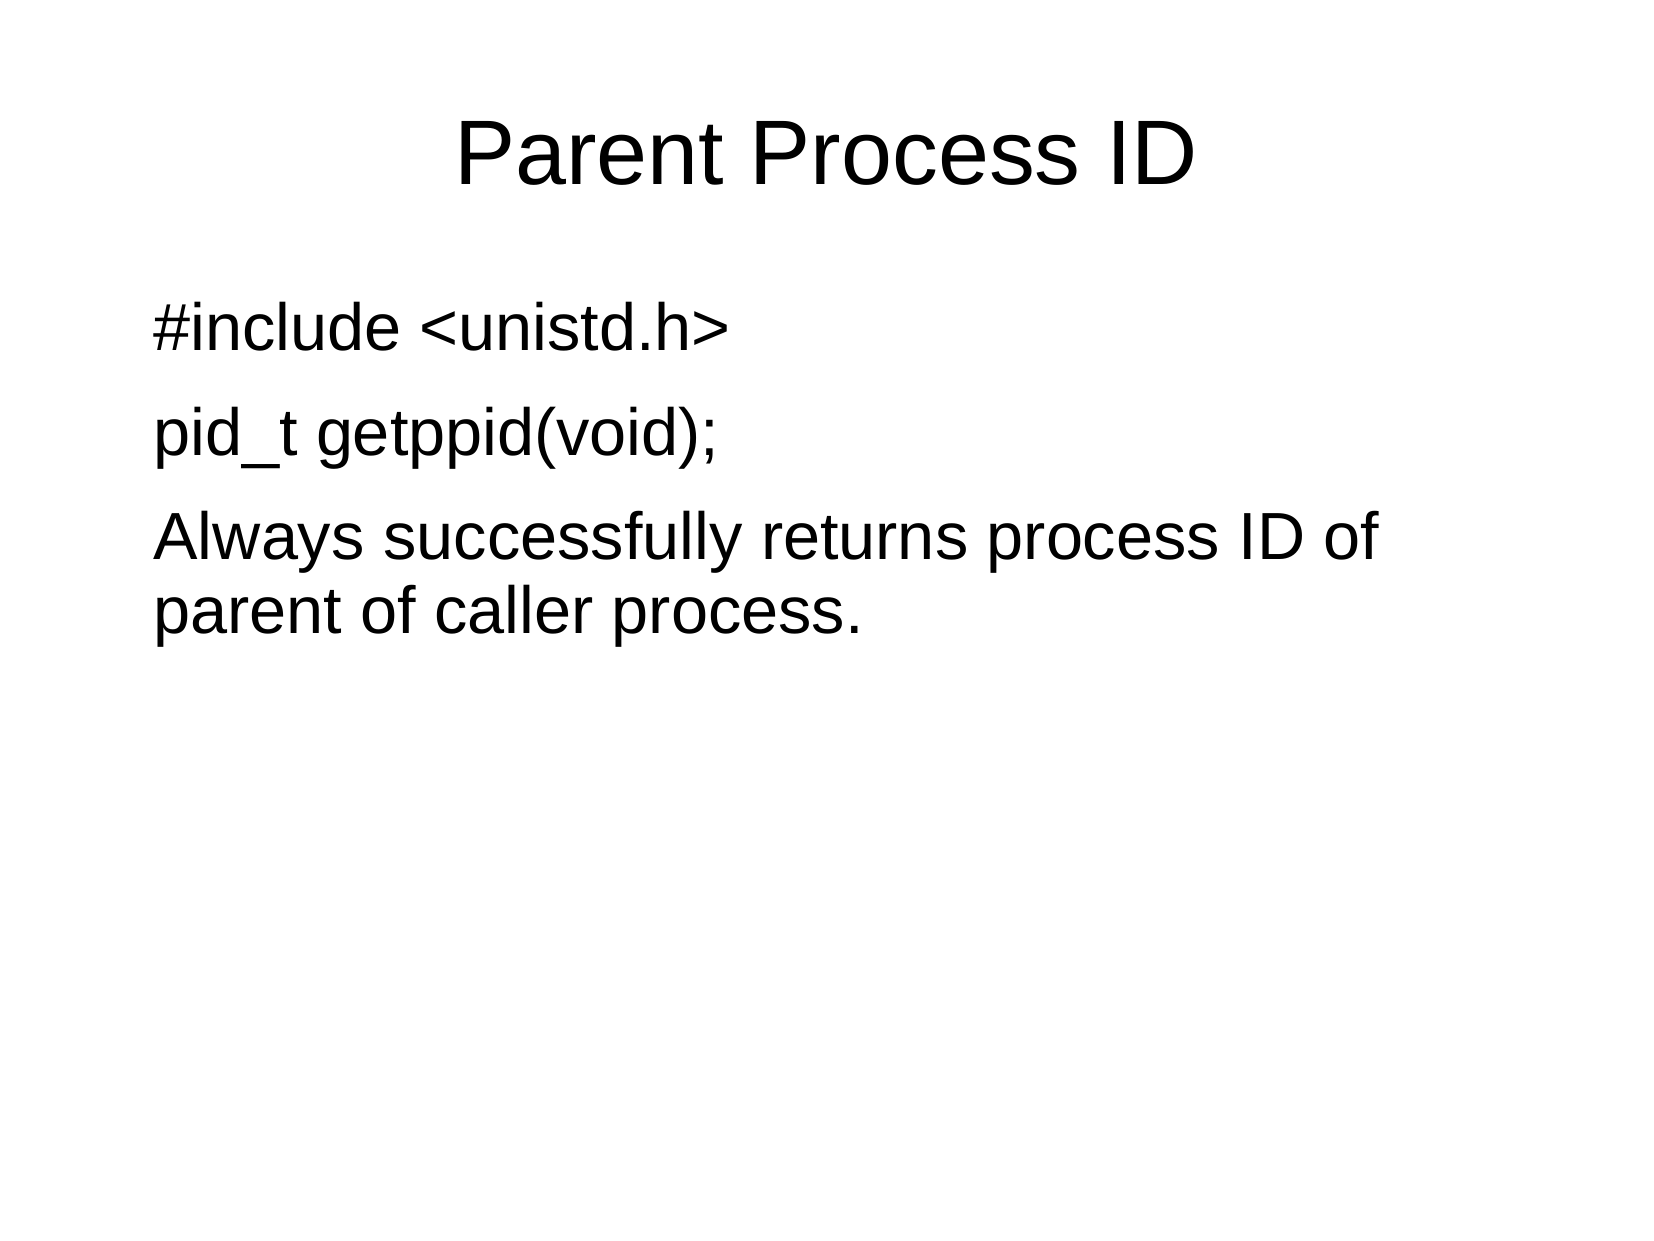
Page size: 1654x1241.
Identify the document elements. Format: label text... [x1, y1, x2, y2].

title Parent Process ID [82, 49, 1571, 257]
list #include <unistd.h> pid_t getppid(void); Always successfully returns process ID of parent of caller process. [82, 290, 1571, 1010]
